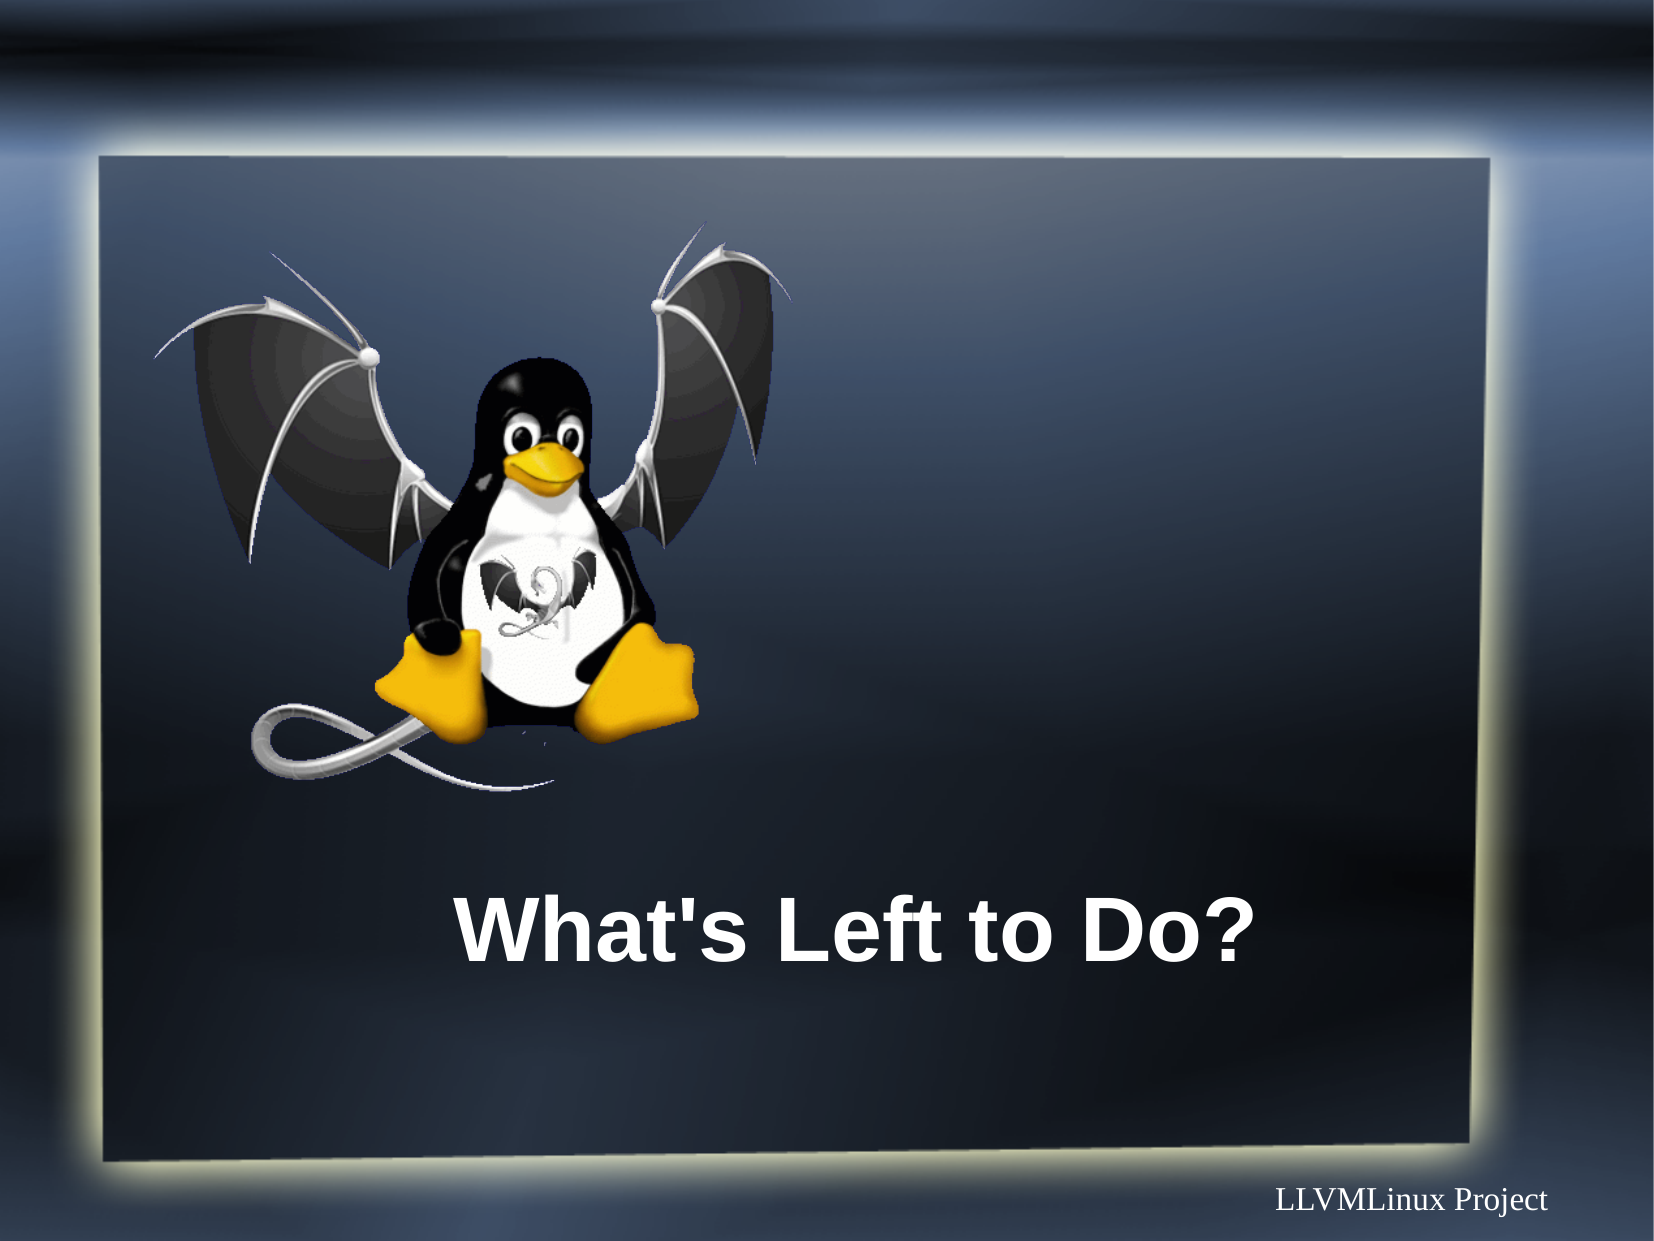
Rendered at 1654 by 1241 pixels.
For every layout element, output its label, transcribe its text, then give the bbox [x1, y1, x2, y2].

title What's Left to Do? [324, 840, 1388, 1018]
picture [0, 0, 1654, 1241]
